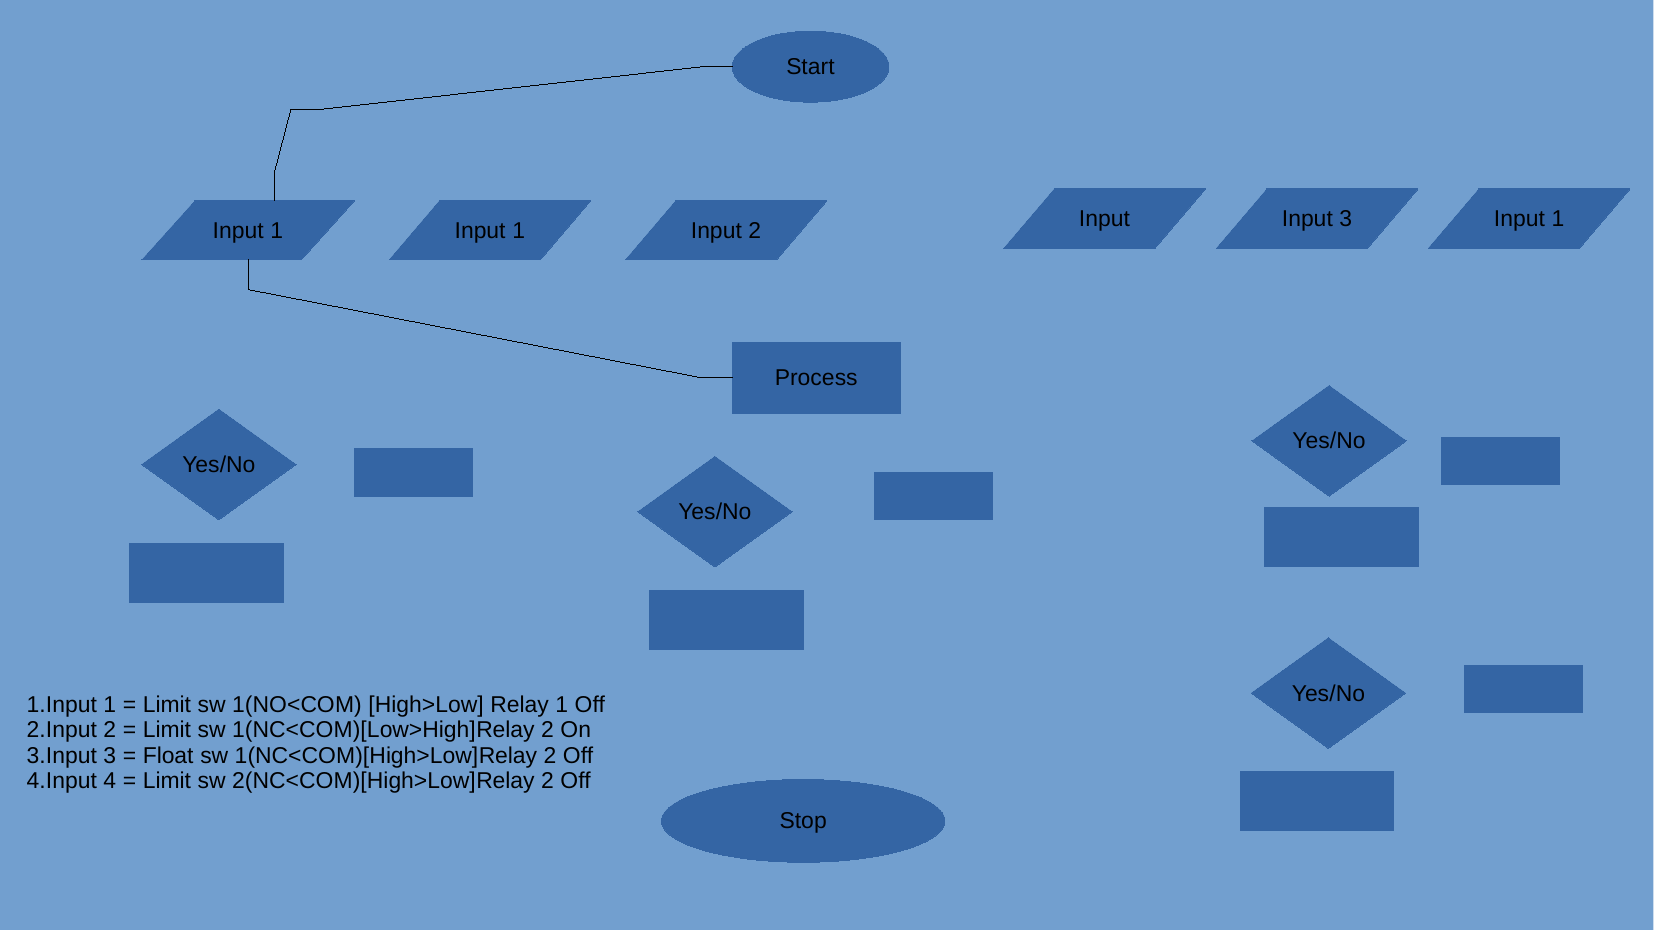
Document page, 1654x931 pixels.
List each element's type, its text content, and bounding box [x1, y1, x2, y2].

text_box [354, 448, 473, 497]
text_box Input 1 [1428, 188, 1630, 249]
text_box [1240, 771, 1394, 831]
text_box Input 3 [1216, 188, 1418, 249]
text_box [1264, 507, 1419, 567]
text_box Yes/No [637, 456, 793, 567]
text_box Yes/No [141, 409, 297, 520]
text_box Input 1 [389, 200, 591, 260]
text_box Process [732, 342, 901, 414]
text_box Input [1003, 188, 1206, 249]
text_box Input 2 [625, 200, 827, 260]
text_box [1464, 665, 1583, 713]
text_box [649, 590, 804, 650]
text_box [874, 472, 993, 520]
text_box Input 1 [141, 200, 355, 260]
text_box Yes/No [1251, 637, 1406, 749]
text_box Stop [661, 779, 945, 863]
text_box 1.Input 1 = Limit sw 1(NO<COM) [High>Low] Relay 1 Off 2.Input 2 = Limit sw 1(NC<COM)[Low>High]Relay 2 On 3.Input 3 = Float sw 1(NC<COM)[High>Low]Relay 2 Off 4.Input 4 = Limit sw 2(NC<COM)[High>Low]Relay 2 Off [11, 684, 626, 827]
text_box Yes/No [1251, 385, 1407, 497]
text_box [1441, 437, 1560, 485]
text_box [129, 543, 284, 603]
text_box Start [732, 31, 889, 103]
